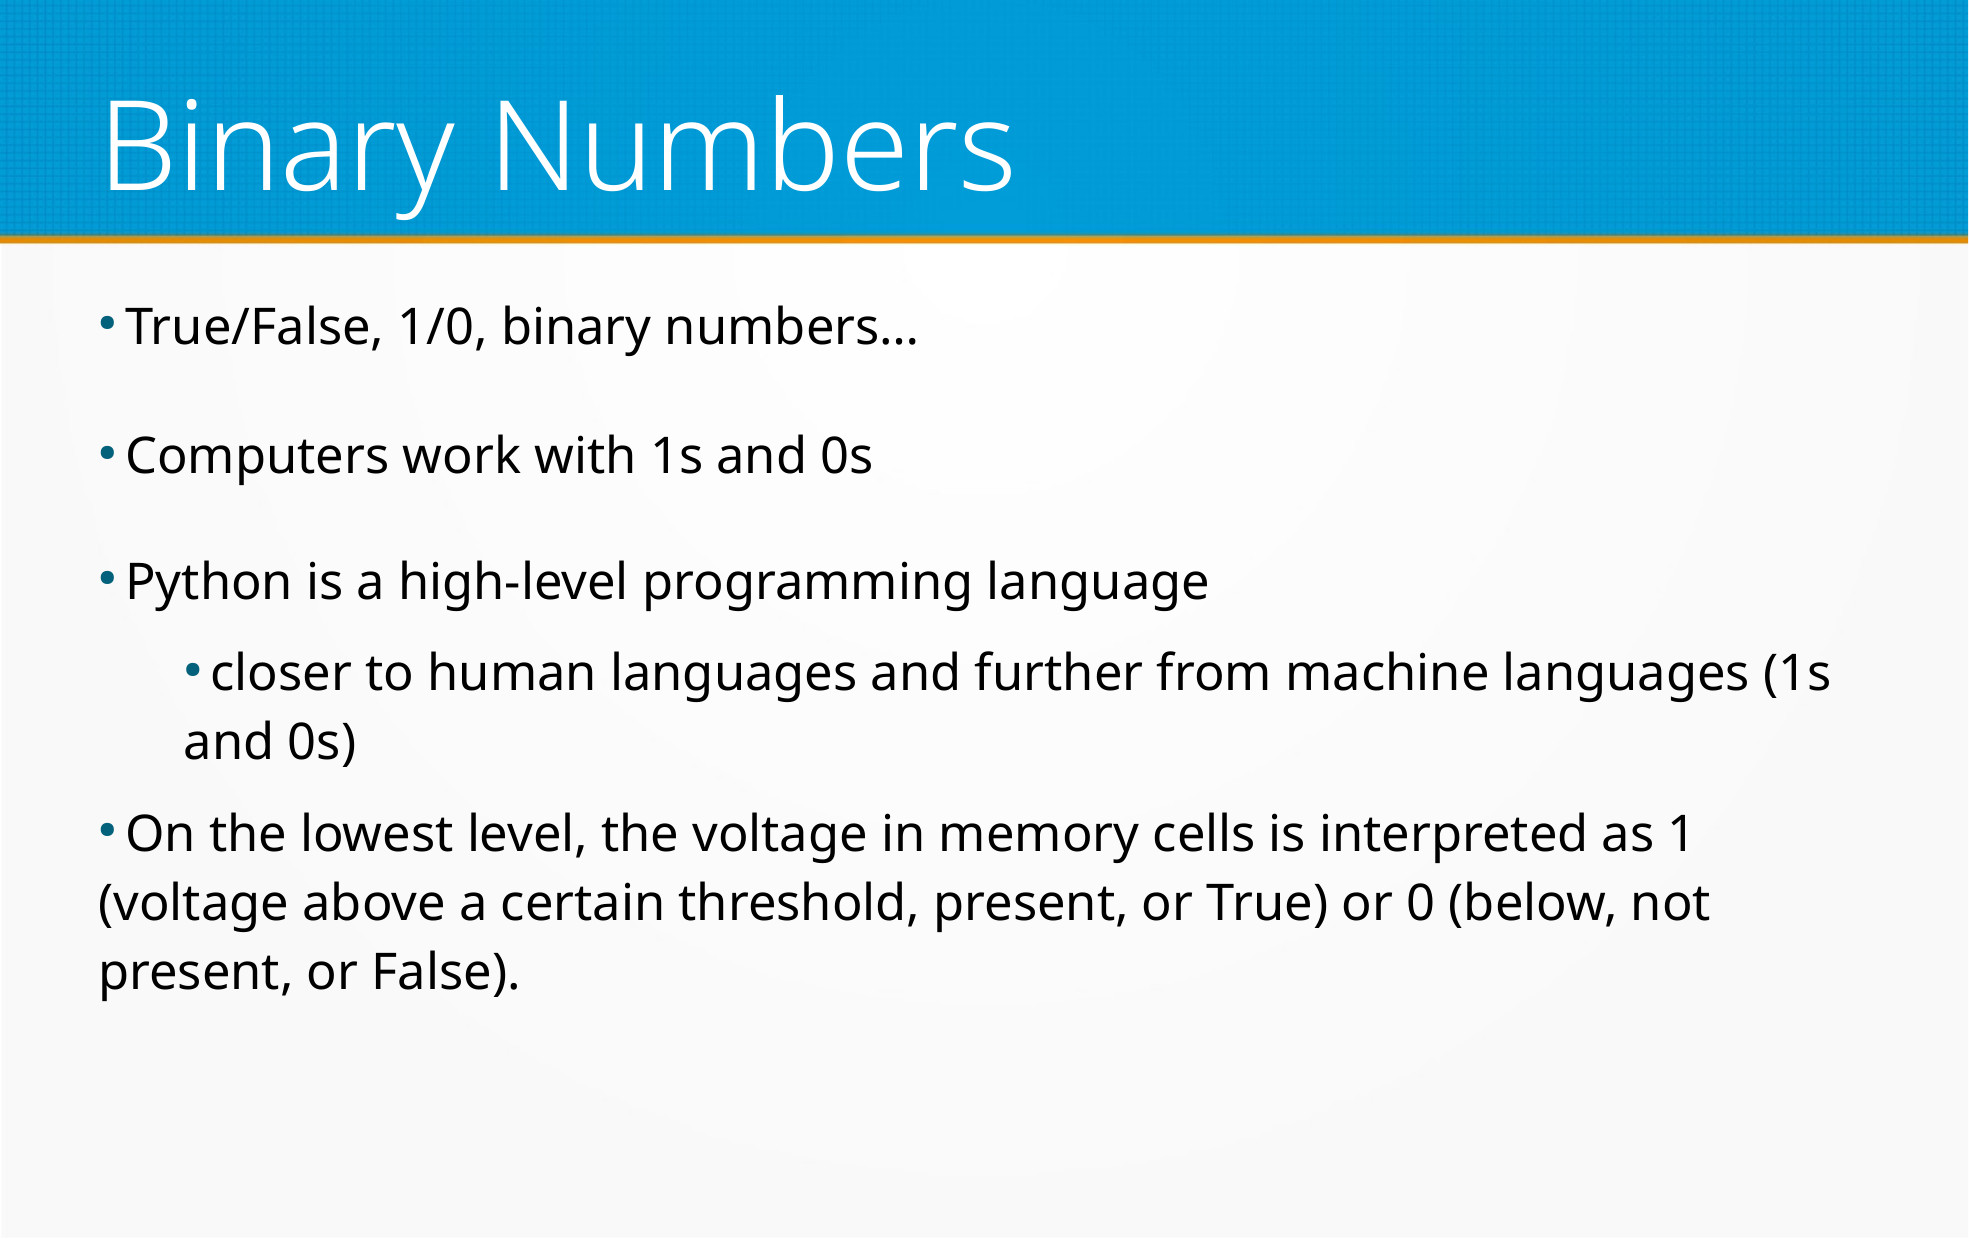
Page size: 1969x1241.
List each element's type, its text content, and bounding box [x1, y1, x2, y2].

picture [0, 233, 1969, 1241]
title Binary Numbers [98, 19, 1870, 228]
list True/False, 1/0, binary numbers… Computers work with 1s and 0s Python is a high-level programming language closer to human languages and further from machine languages (1s and 0s) On the lowest level, the voltage in memory cells is interpreted as 1 (voltage above a certain threshold, present, or True) or 0 (below, not present, or False). [98, 290, 1870, 1010]
